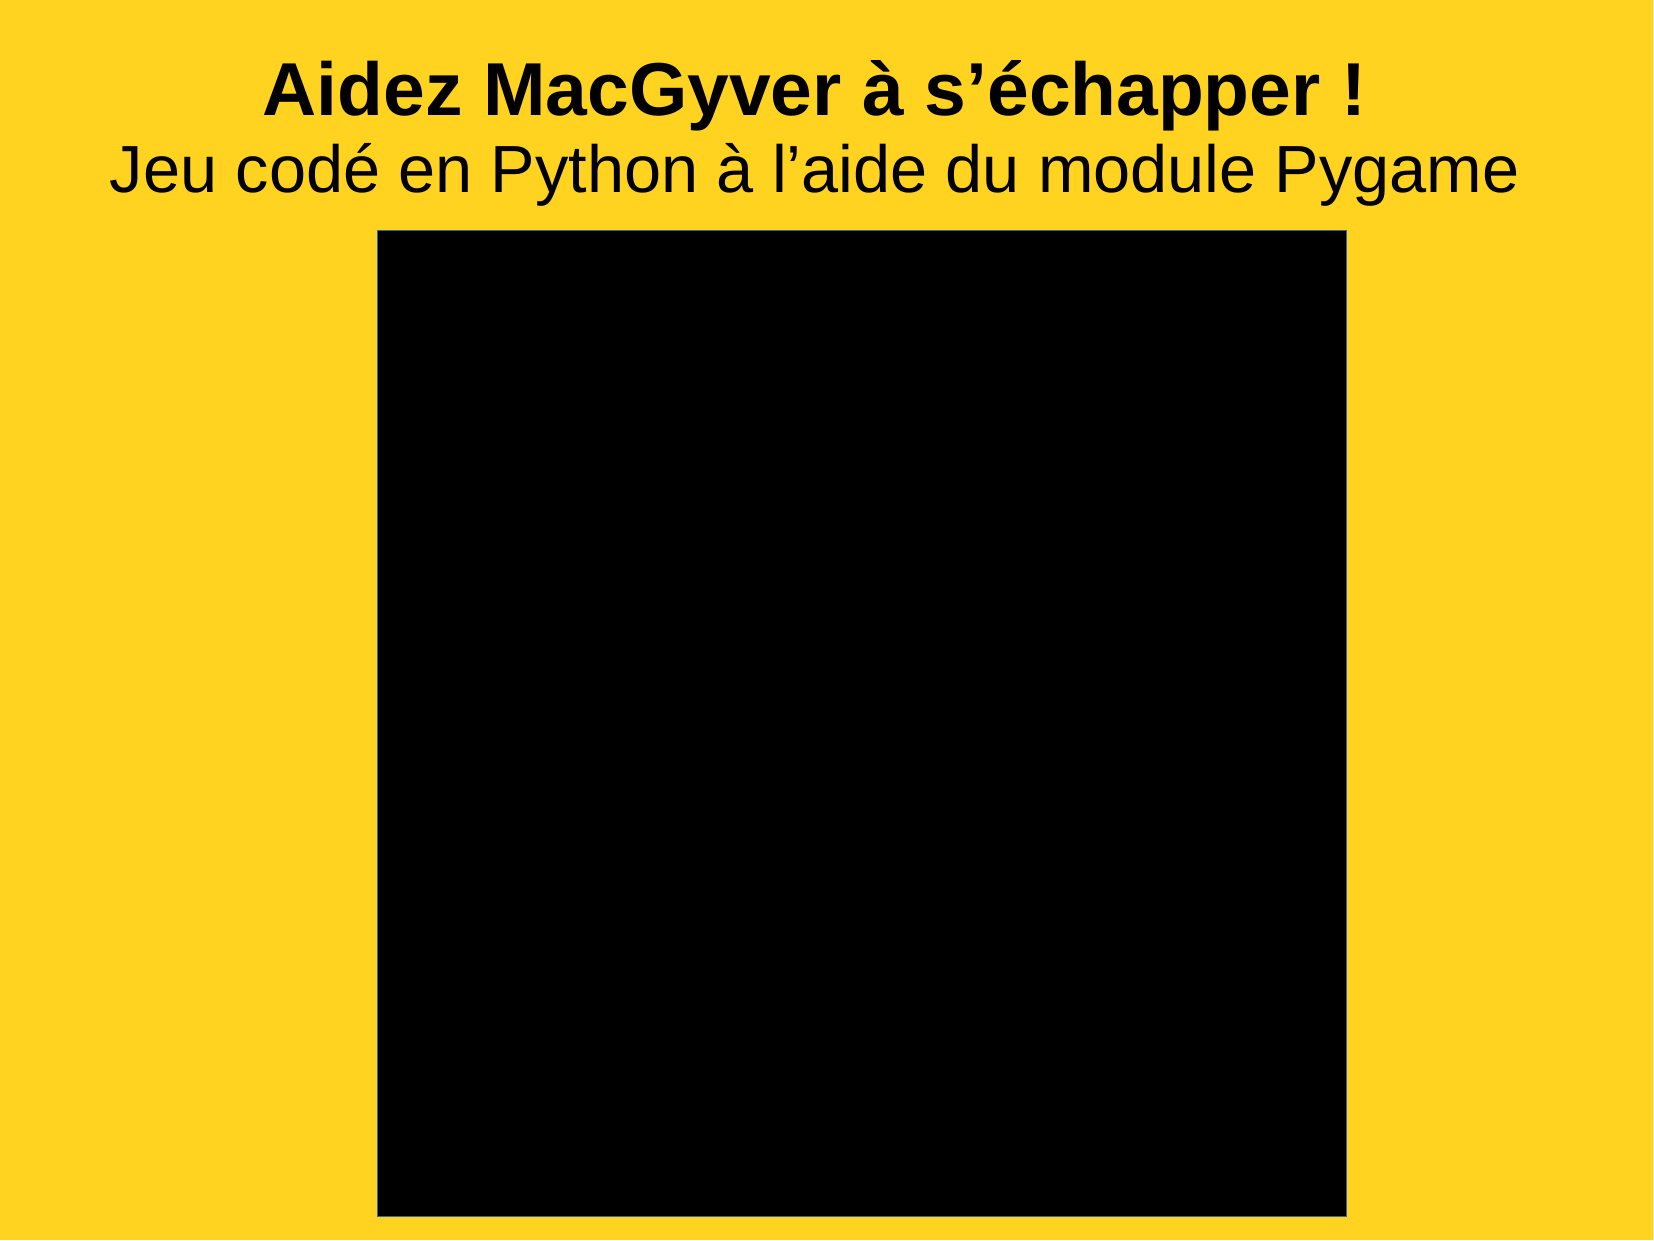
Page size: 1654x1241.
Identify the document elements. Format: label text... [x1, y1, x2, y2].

text_box [377, 230, 1347, 1217]
title Aidez MacGyver à s’échapper ! Jeu codé en Python à l’aide du module Pygame [70, 23, 1559, 231]
